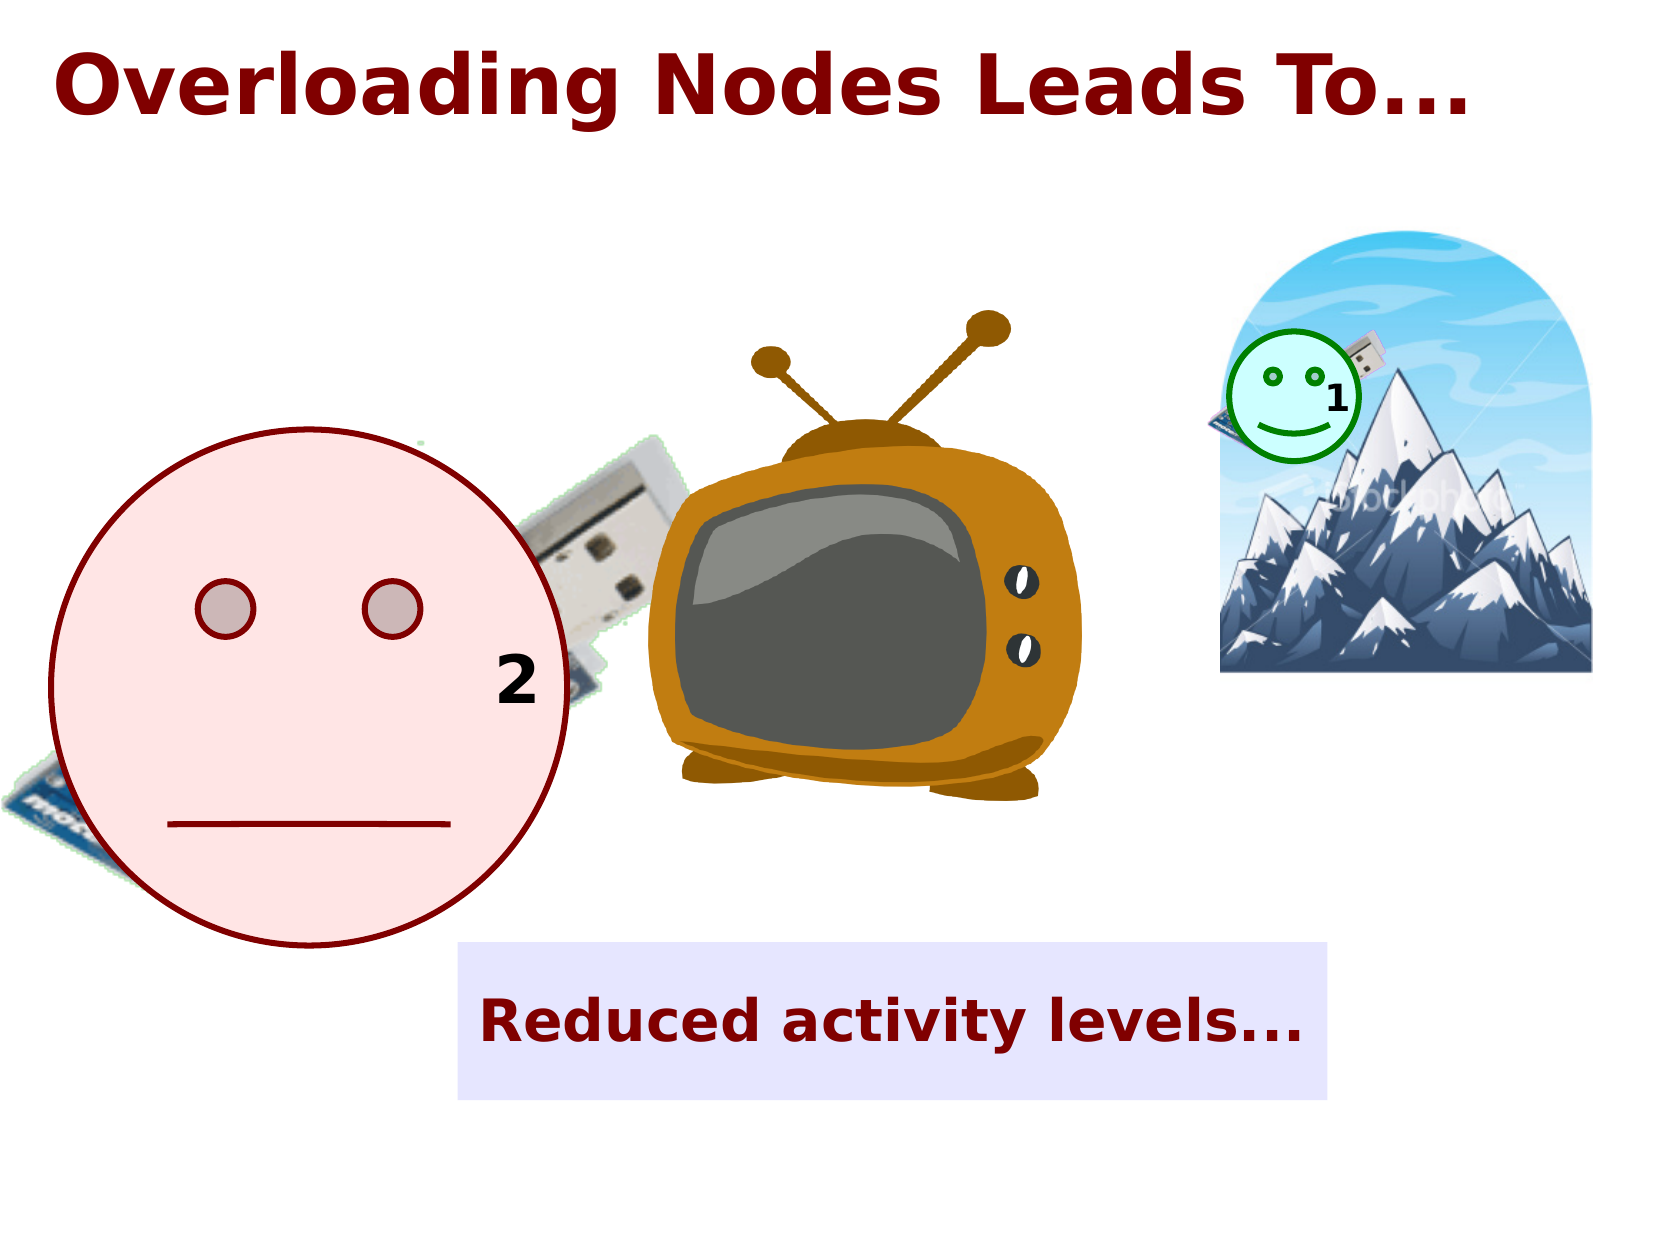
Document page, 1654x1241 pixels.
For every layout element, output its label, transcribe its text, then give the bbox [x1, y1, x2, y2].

picture [1207, 181, 1593, 723]
title Overloading Nodes Leads To... [52, 0, 1654, 173]
text_box 1 [1309, 369, 1370, 430]
picture [0, 432, 266, 919]
text_box 2 [479, 633, 549, 727]
text_box [1229, 331, 1353, 462]
text_box [51, 429, 568, 946]
picture [352, 310, 1082, 919]
text_box Reduced activity levels... [457, 942, 1328, 1101]
